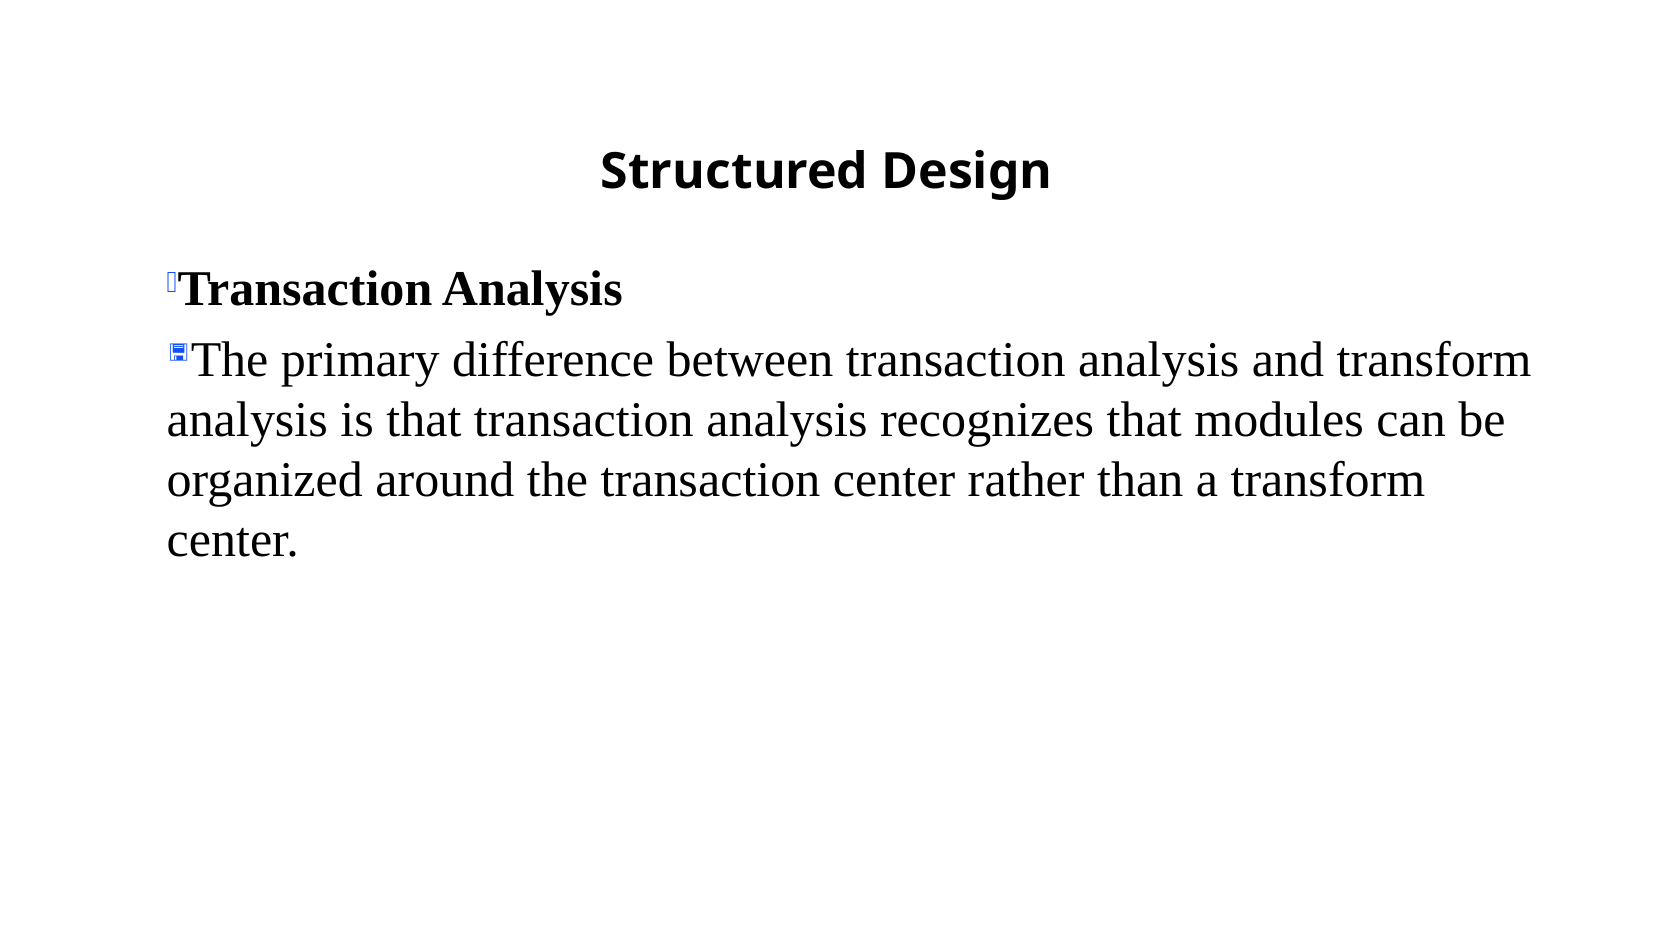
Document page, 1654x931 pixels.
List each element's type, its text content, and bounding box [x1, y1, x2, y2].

title Structured Design [248, 130, 1406, 194]
list Transaction Analysis The primary difference between transaction analysis and transform analysis is that transaction analysis recognizes that modules can be organized around the transaction center rather than a transform center. [151, 247, 1558, 848]
